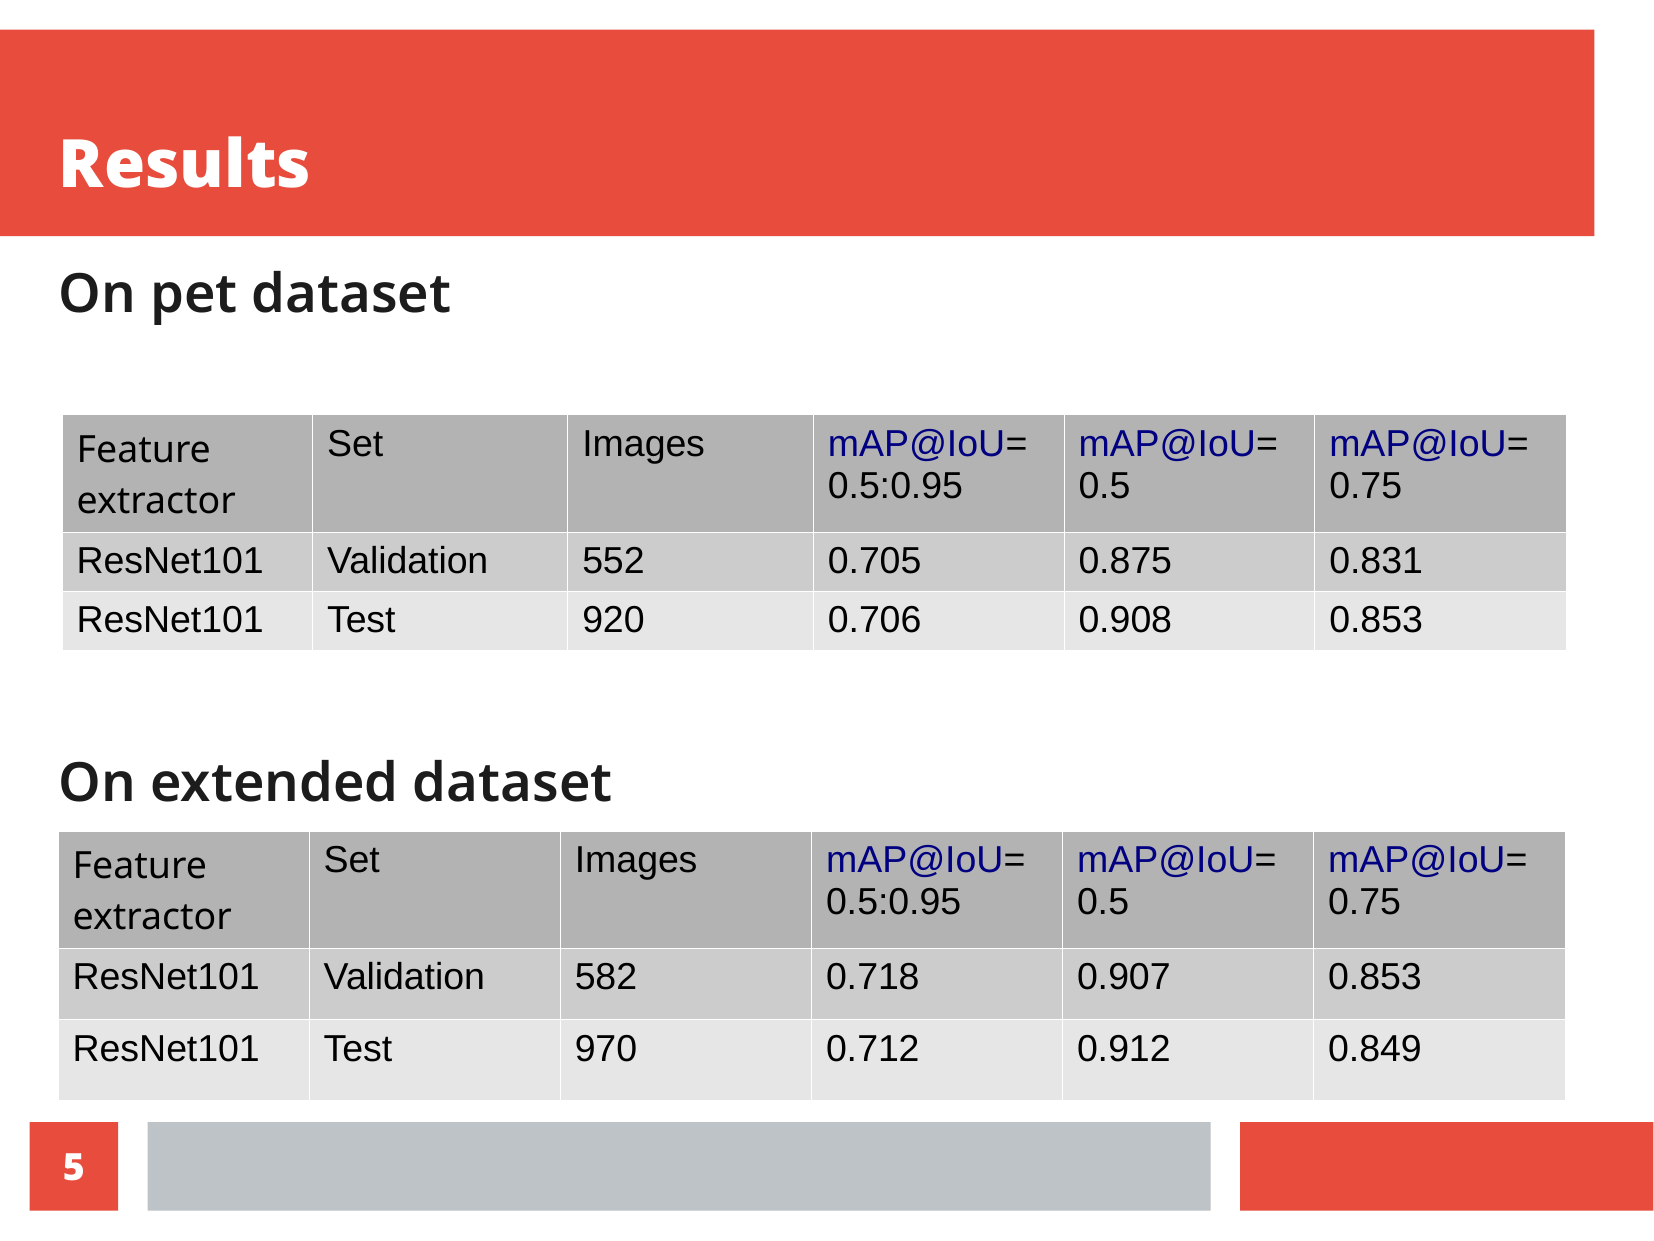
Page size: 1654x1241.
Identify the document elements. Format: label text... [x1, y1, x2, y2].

table_header Set [313, 415, 567, 532]
table_header Feature extractor [63, 415, 312, 532]
table_cell 0.912 [1063, 1020, 1313, 1100]
table_cell 0.908 [1065, 592, 1314, 650]
table_header Feature extractor [59, 832, 309, 948]
table_header mAP@IoU= 0.75 [1314, 832, 1565, 948]
table_cell 0.853 [1315, 592, 1566, 650]
table_header Images [561, 832, 811, 948]
table_cell ResNet101 [59, 1020, 309, 1100]
table_header mAP@IoU= 0.5 [1063, 832, 1313, 948]
table_cell 552 [568, 533, 813, 591]
table_cell 970 [561, 1020, 811, 1100]
table_cell 0.705 [814, 533, 1064, 591]
table_cell Validation [313, 533, 567, 591]
table_cell 0.907 [1063, 949, 1313, 1019]
table_cell 0.849 [1314, 1020, 1565, 1100]
table_cell Test [313, 592, 567, 650]
table_header Images [568, 415, 813, 532]
table_cell 0.706 [814, 592, 1064, 650]
table_cell ResNet101 [59, 949, 309, 1019]
table_cell 0.718 [812, 949, 1062, 1019]
table_cell ResNet101 [63, 533, 312, 591]
table_header Set [310, 832, 560, 948]
table_header mAP@IoU= 0.5:0.95 [812, 832, 1062, 948]
table_cell 582 [561, 949, 811, 1019]
table_cell Test [310, 1020, 560, 1100]
table_cell 920 [568, 592, 813, 650]
table_cell 0.853 [1314, 949, 1565, 1019]
table_cell 0.831 [1315, 533, 1566, 591]
table_cell ResNet101 [63, 592, 312, 650]
table_header mAP@IoU= 0.5 [1065, 415, 1314, 532]
table_cell 0.875 [1065, 533, 1314, 591]
list On pet dataset On extended dataset [59, 255, 1565, 831]
table_cell 0.712 [812, 1020, 1062, 1100]
table_cell Validation [310, 949, 560, 1019]
table_header mAP@IoU= 0.75 [1315, 415, 1566, 532]
title Results [59, 59, 1595, 207]
table_header mAP@IoU= 0.5:0.95 [814, 415, 1064, 532]
